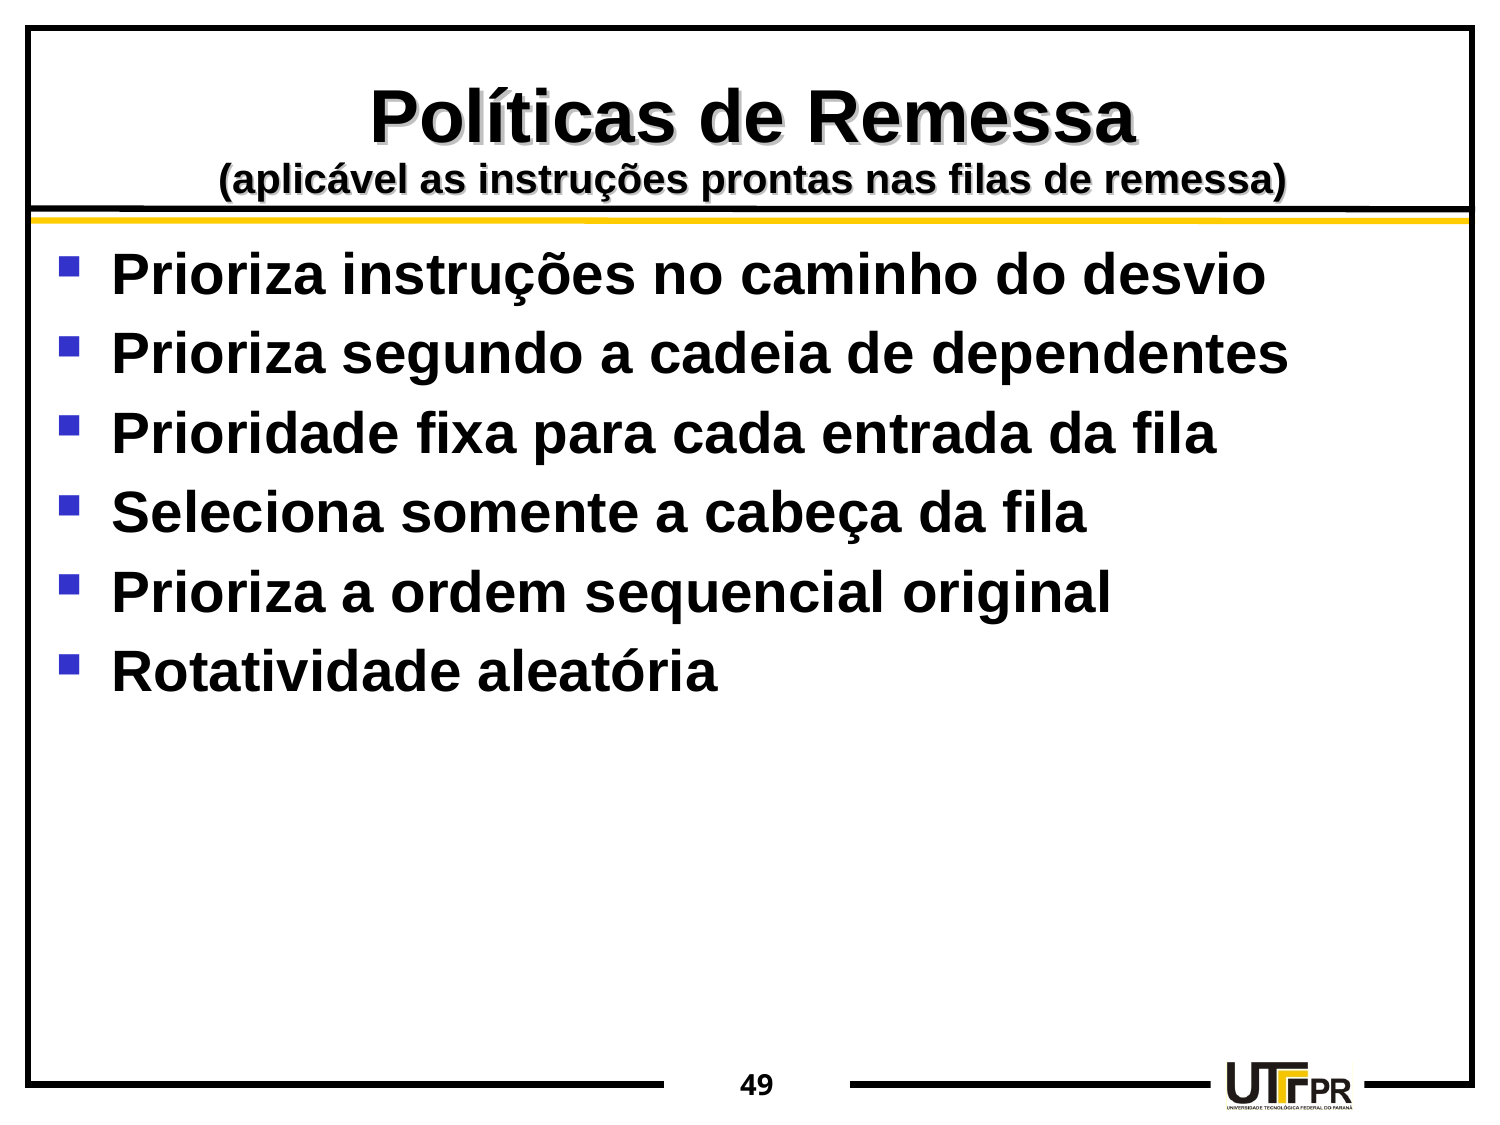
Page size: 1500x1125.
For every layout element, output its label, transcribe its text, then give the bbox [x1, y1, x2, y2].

picture [1226, 1062, 1353, 1110]
list Prioriza instruções no caminho do desvio Prioriza segundo a cadeia de dependentes Prioridade fixa para cada entrada da fila Seleciona somente a cabeça da fila Prioriza a ordem sequencial original Rotatividade aleatória [41, 236, 1437, 1000]
title Políticas de Remessa (aplicável as instruções prontas nas filas de remessa) [29, 74, 1477, 211]
